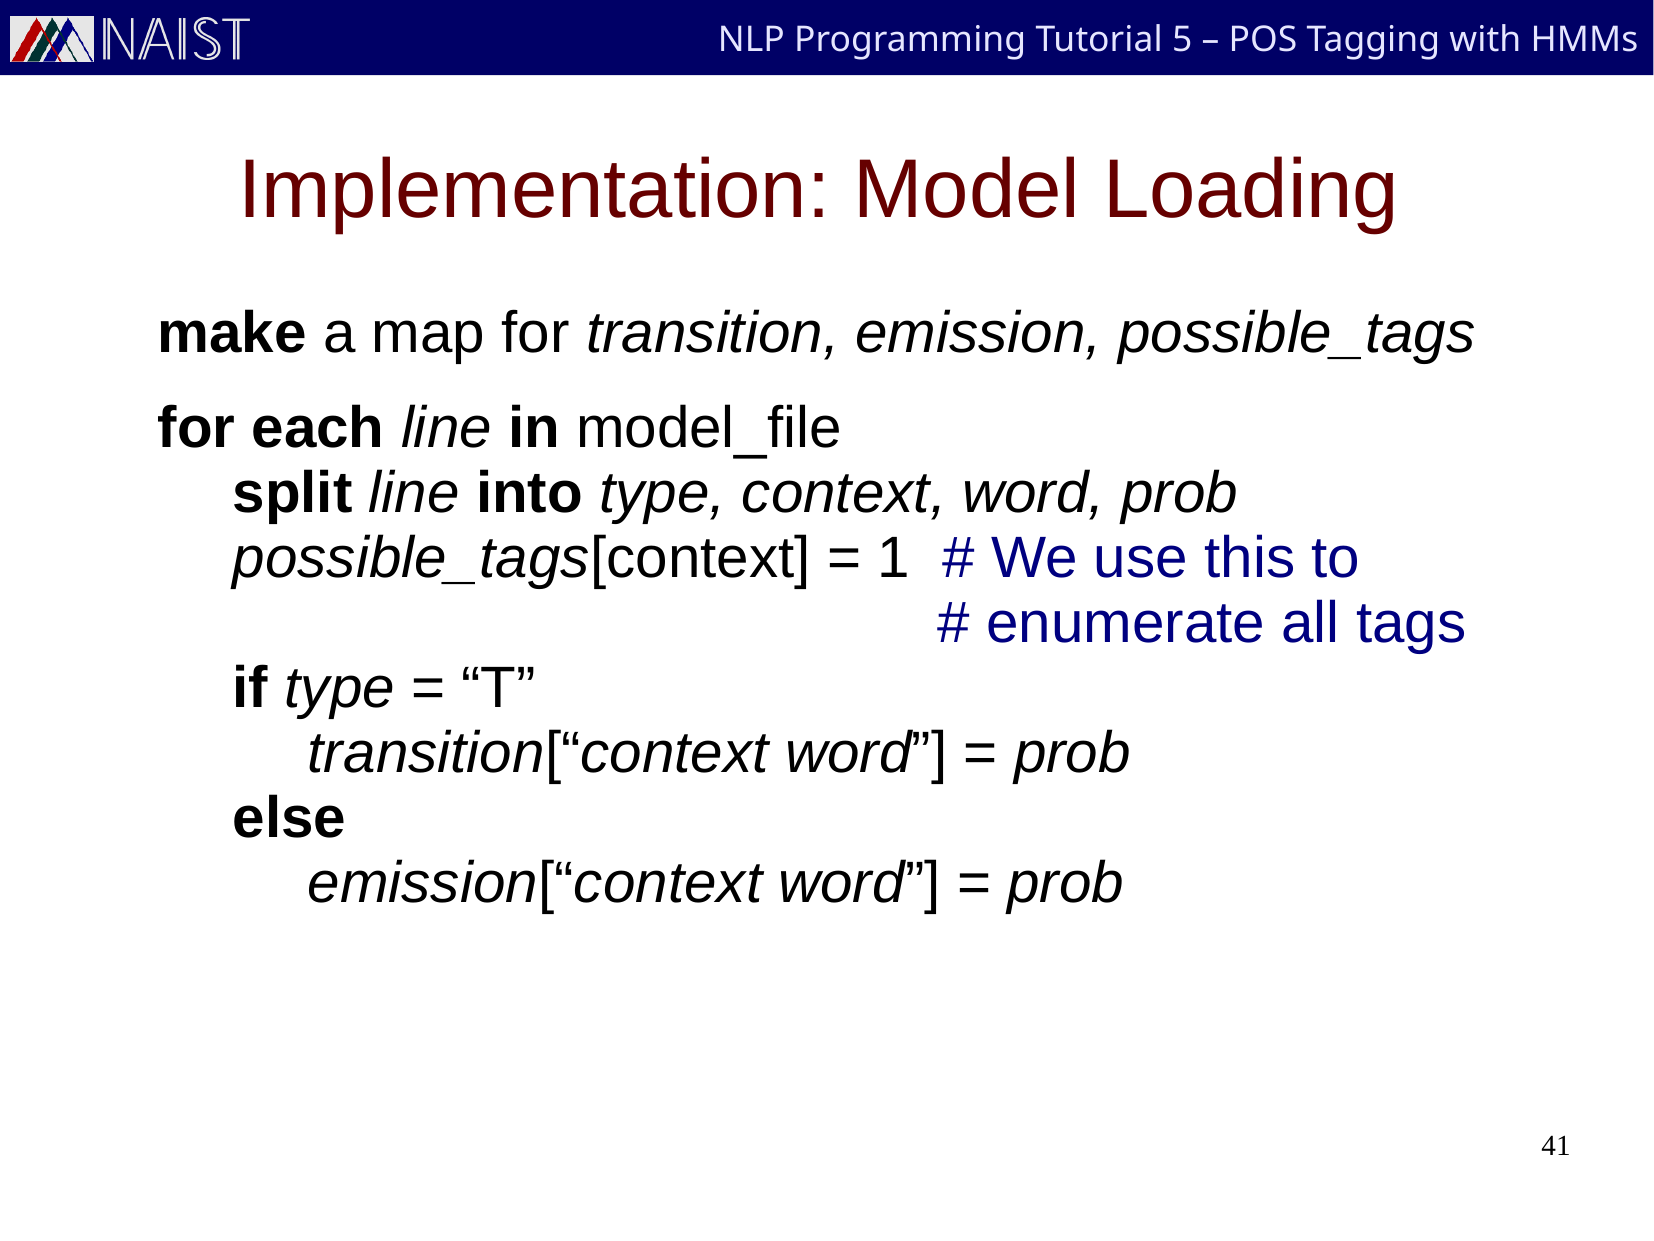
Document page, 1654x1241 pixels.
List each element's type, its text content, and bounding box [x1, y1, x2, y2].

list make a map for transition, emission, possible_tags for each line in model_file split line into type, context, word, prob possible_tags[context] = 1 # We use this to # enumerate all tags if type = “T” transition[“context word”] = prob else emission[“context word”] = prob [86, 300, 1576, 1119]
picture [102, 17, 251, 60]
title Implementation: Model Loading [75, 92, 1564, 285]
picture [10, 16, 94, 62]
